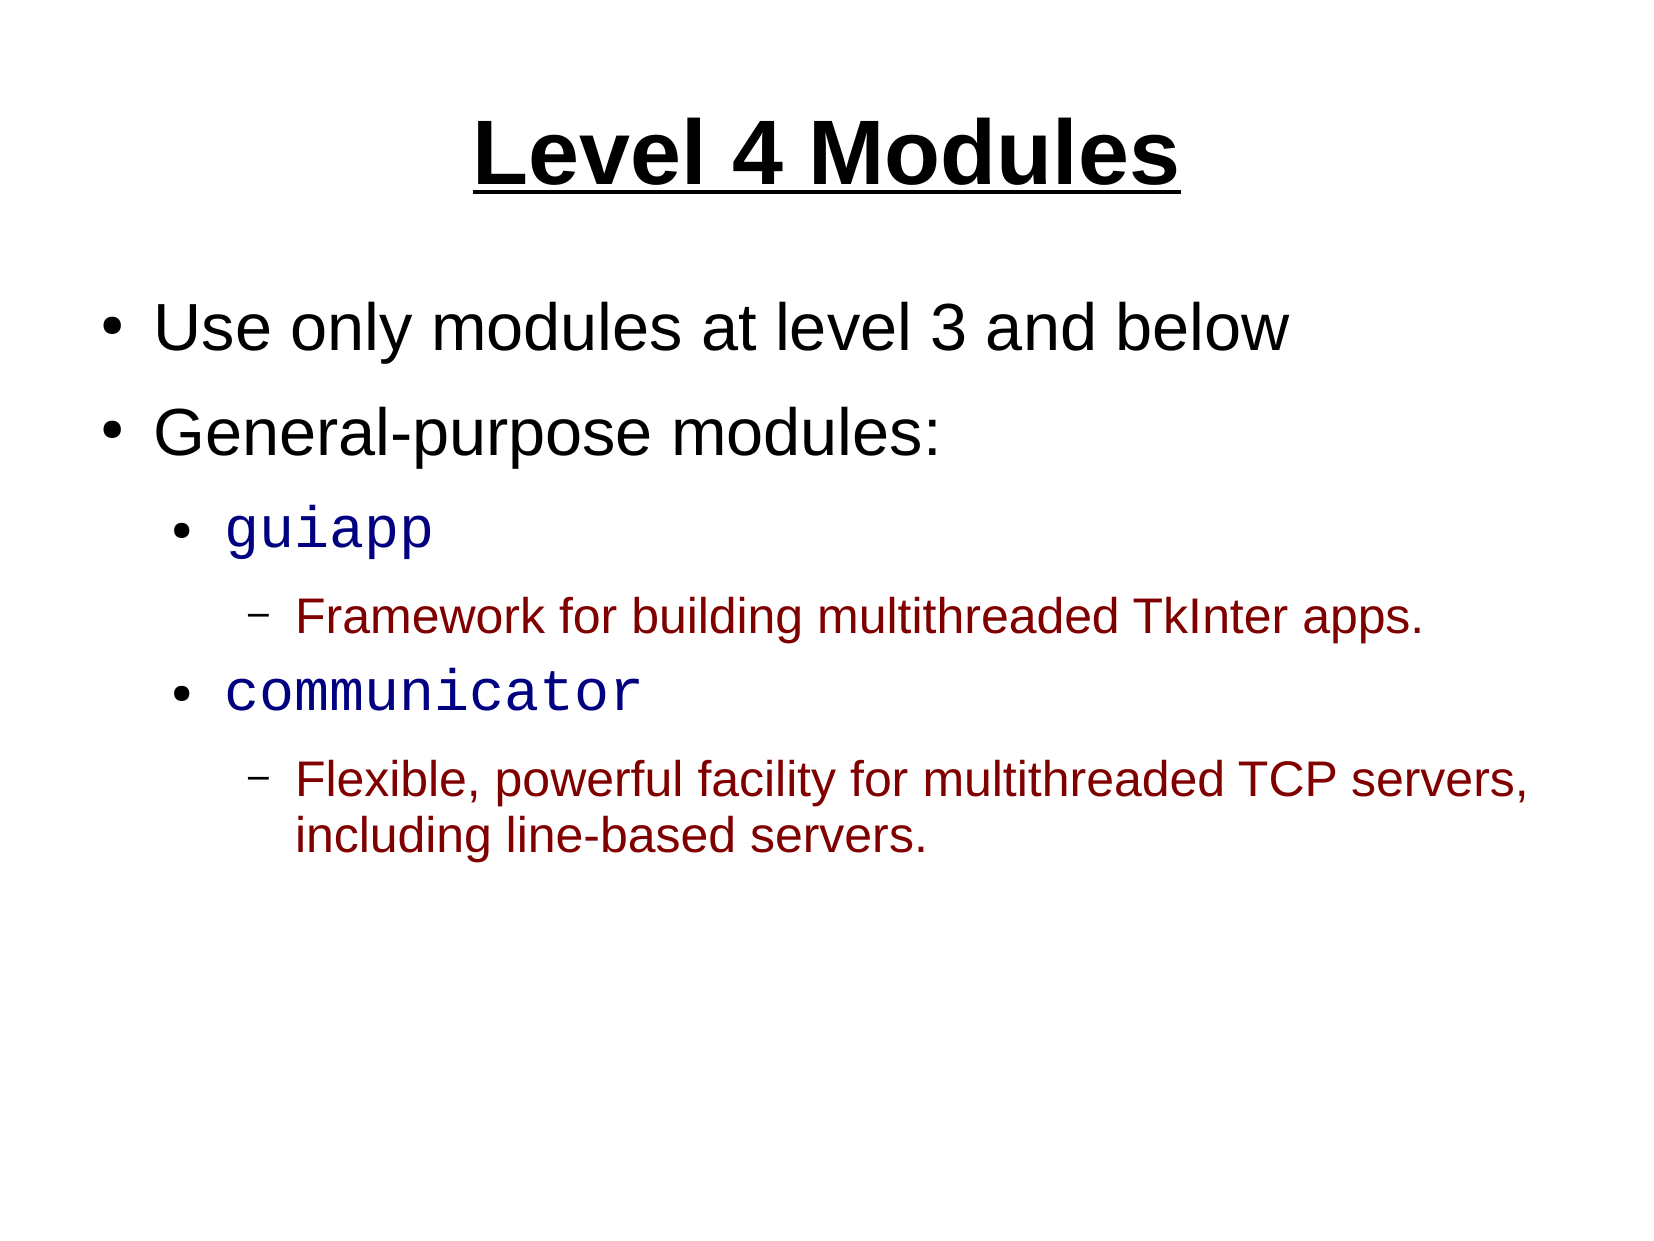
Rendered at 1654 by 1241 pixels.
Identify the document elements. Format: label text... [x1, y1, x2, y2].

title Level 4 Modules [82, 56, 1571, 250]
list Use only modules at level 3 and below General-purpose modules: guiapp Framework for building multithreaded TkInter apps. communicator Flexible, powerful facility for multithreaded TCP servers, including line-based servers. [82, 290, 1571, 1094]
